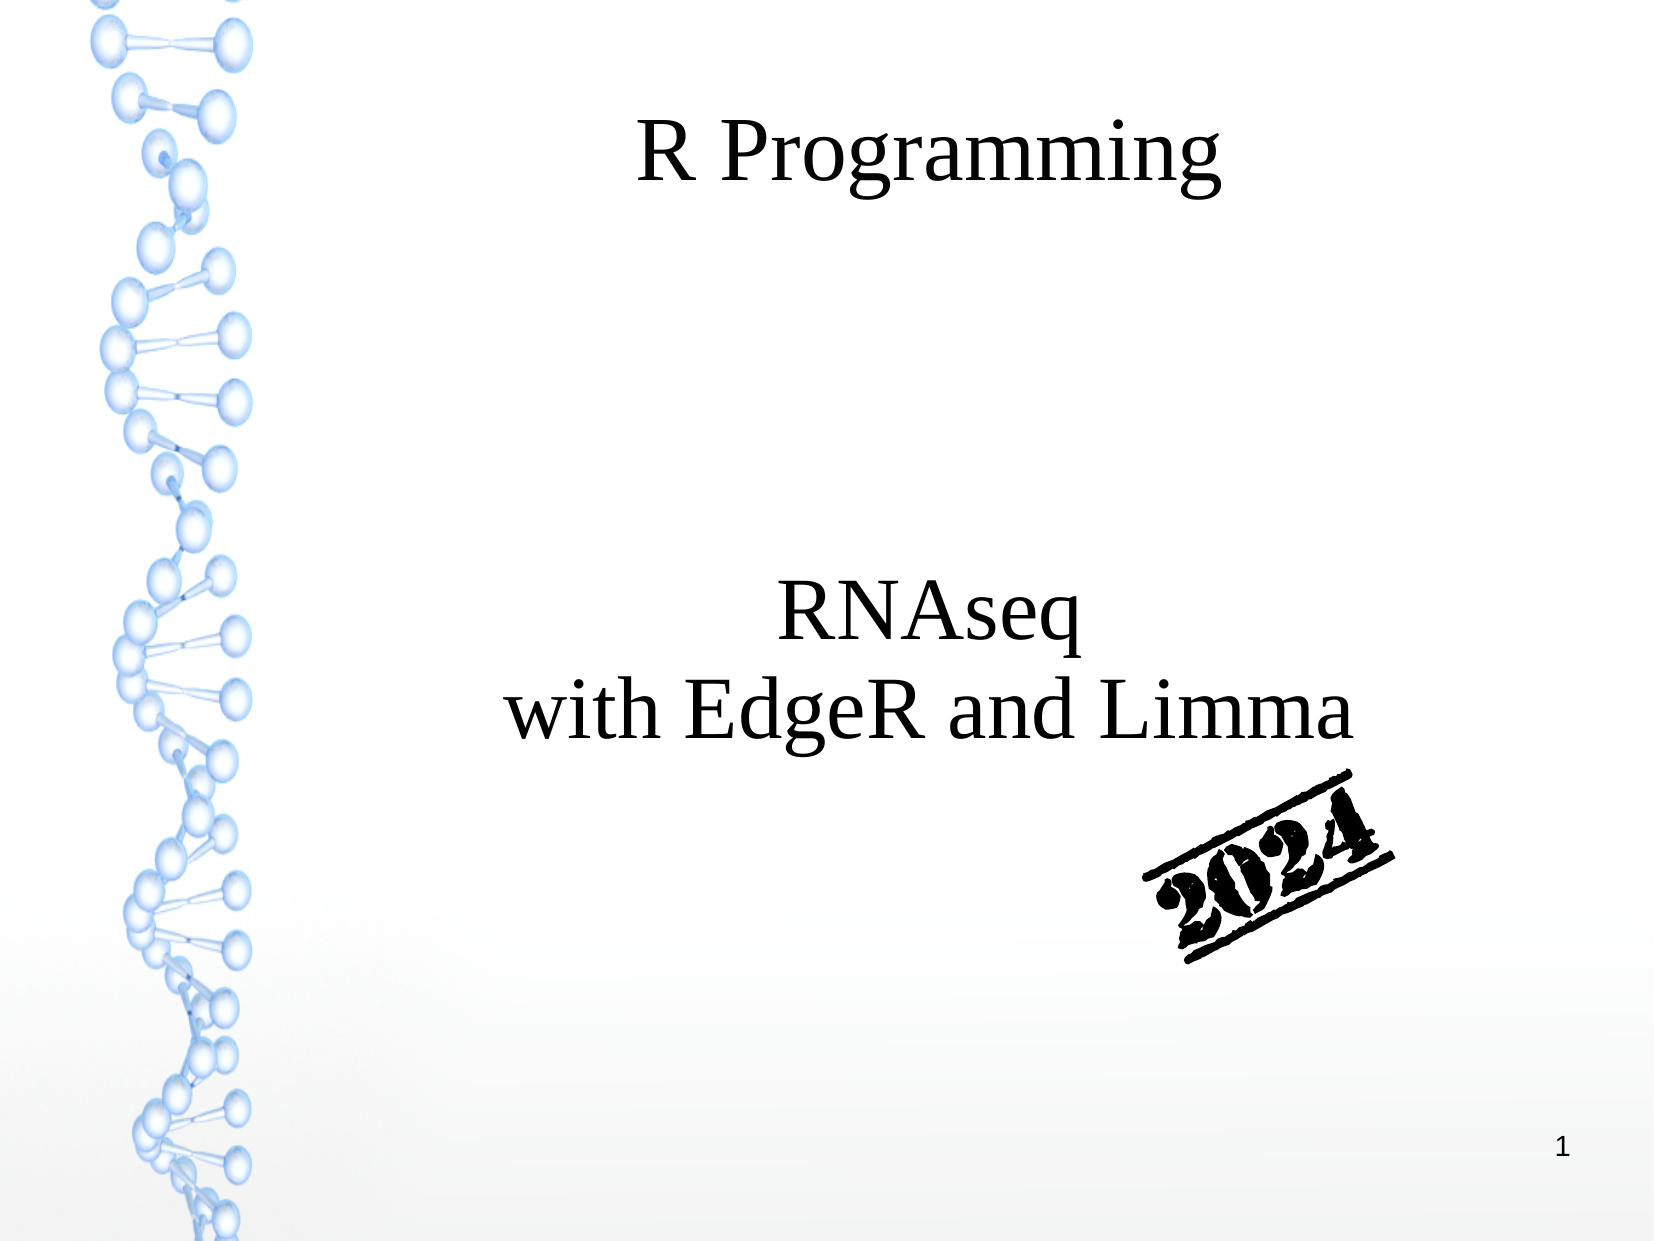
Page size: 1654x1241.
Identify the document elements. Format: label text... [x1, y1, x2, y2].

picture [0, 0, 1654, 1241]
title R Programming [265, 47, 1595, 252]
subtitle RNAseq with EdgeR and Limma [265, 299, 1595, 1019]
text_box 2024 [1126, 727, 1481, 1006]
